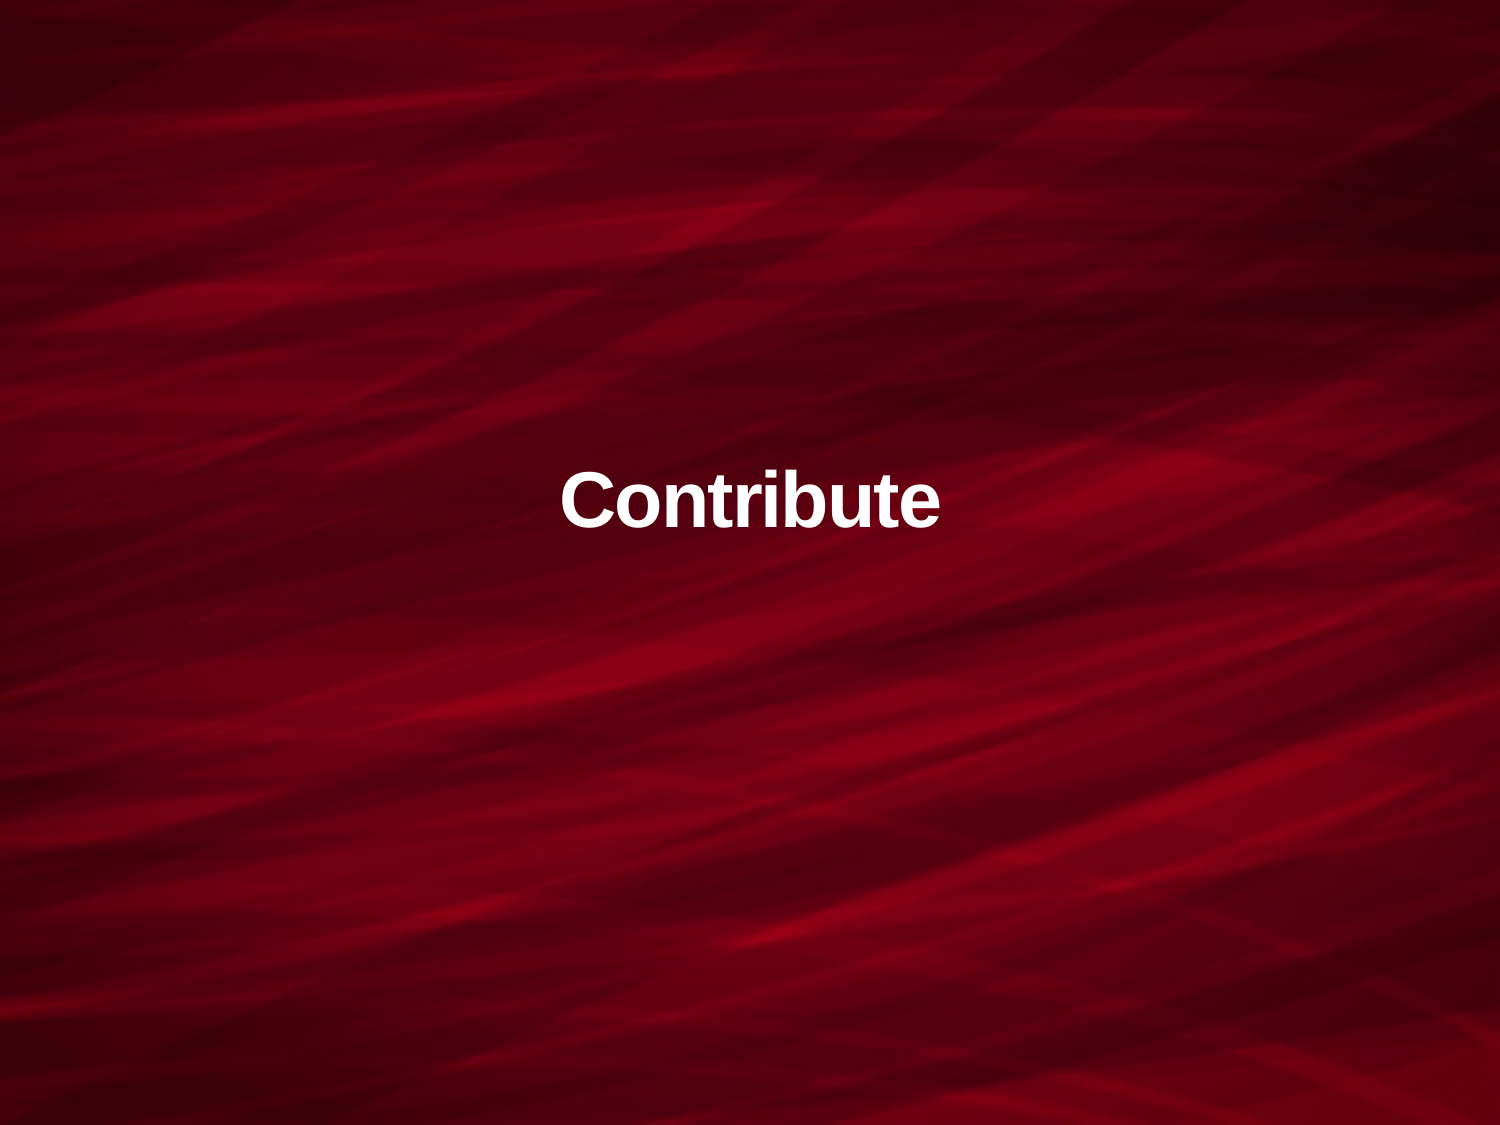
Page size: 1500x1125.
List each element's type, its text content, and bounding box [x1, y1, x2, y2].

title Contribute [94, 518, 1407, 607]
